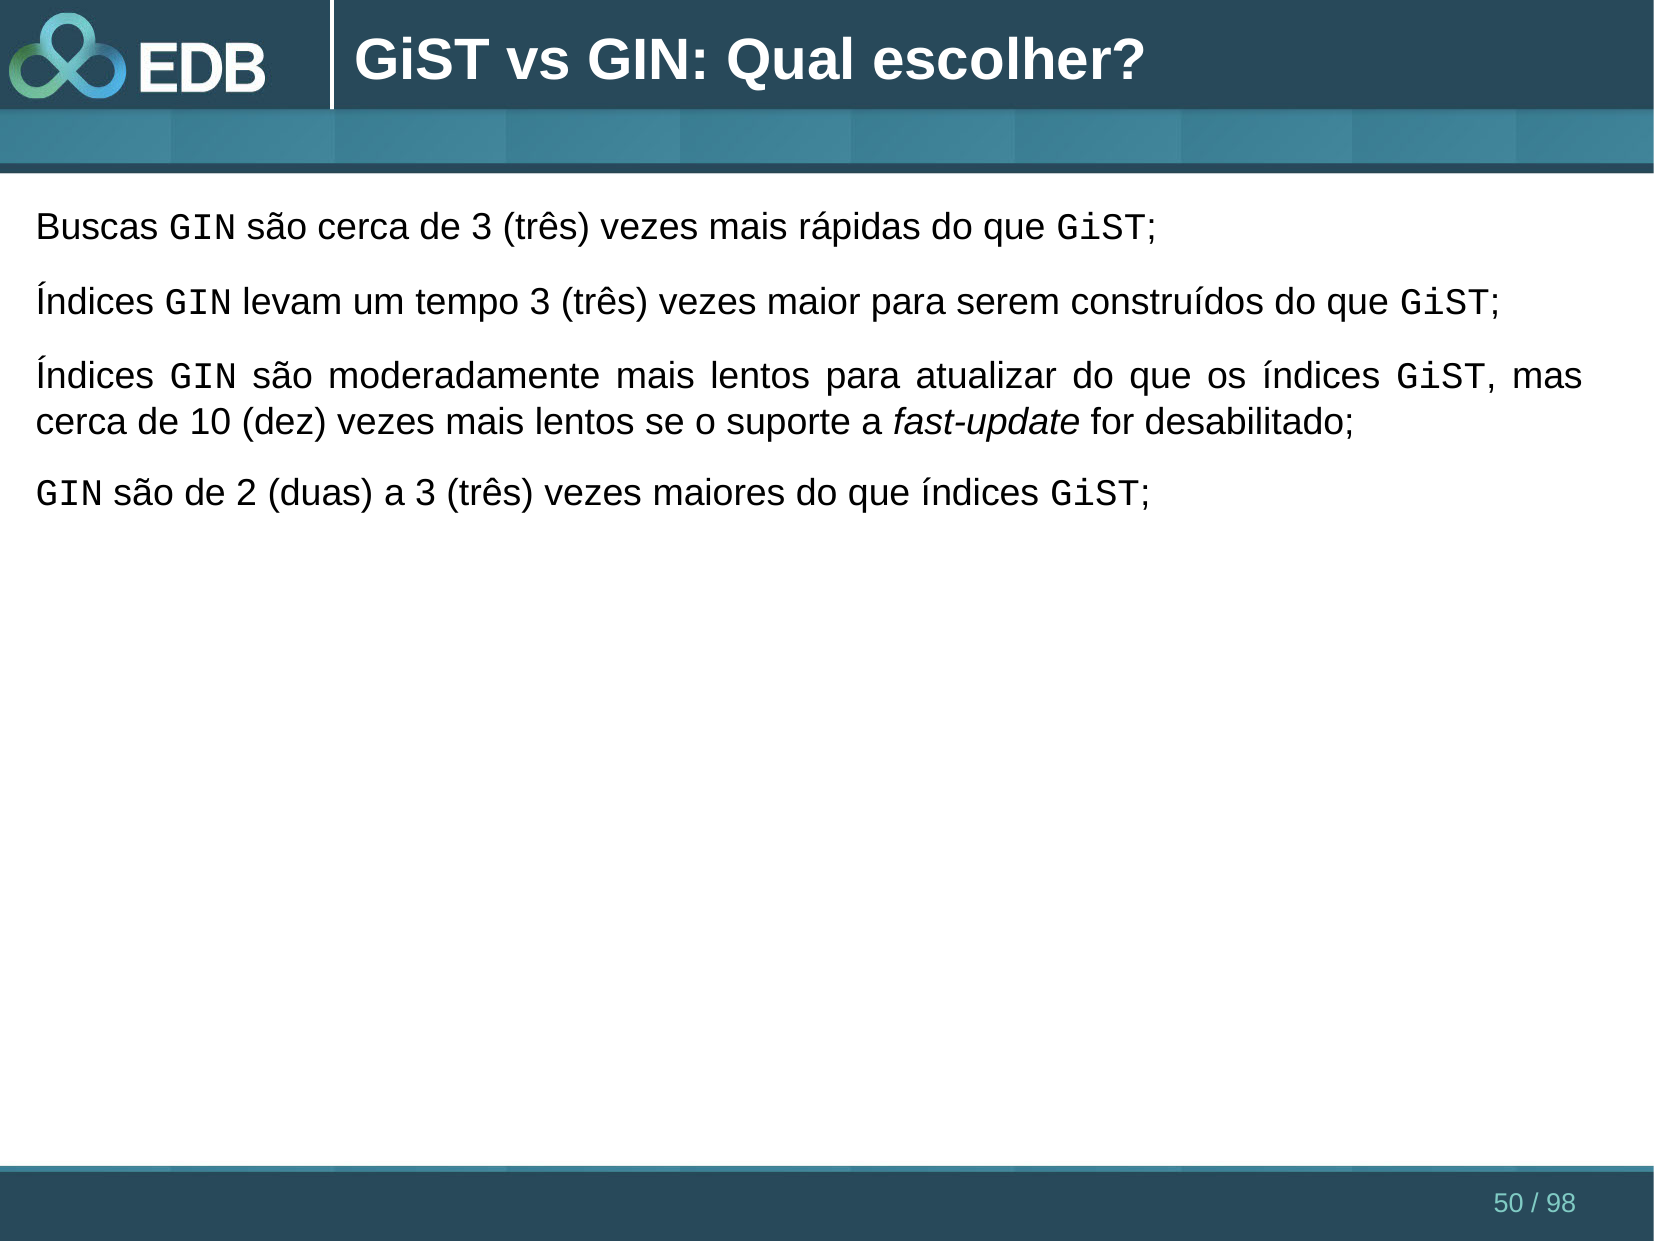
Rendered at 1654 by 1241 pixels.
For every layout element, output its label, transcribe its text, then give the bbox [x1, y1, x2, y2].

title GiST vs GIN: Qual escolher? [354, 0, 1625, 125]
picture [0, 0, 1654, 1241]
list Buscas GIN são cerca de 3 (três) vezes mais rápidas do que GiST; Índices GIN levam um tempo 3 (três) vezes maior para serem construídos do que GiST; Índices GIN são moderadamente mais lentos para atualizar do que os índices GiST, mas cerca de 10 (dez) vezes mais lentos se o suporte a fast-update for desabilitado; GIN são de 2 (duas) a 3 (três) vezes maiores do que índices GiST; [35, 205, 1583, 526]
